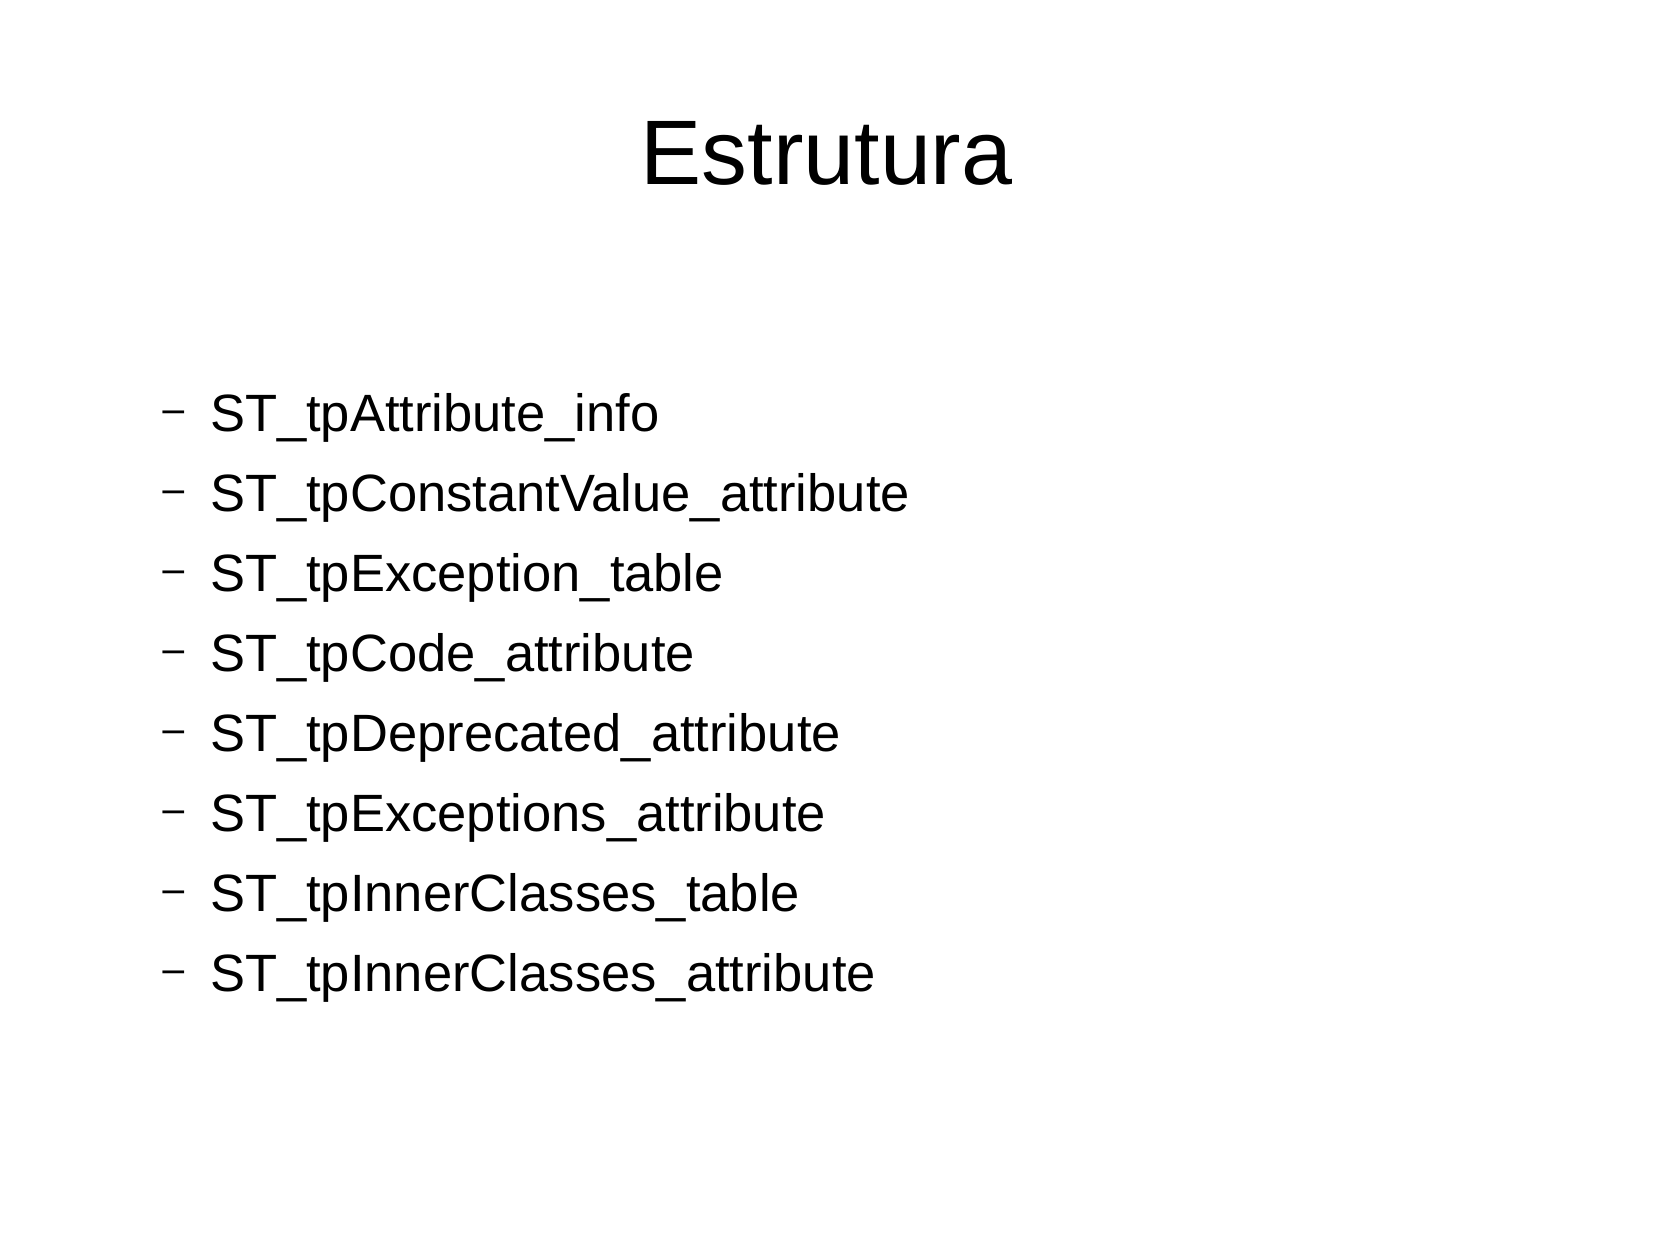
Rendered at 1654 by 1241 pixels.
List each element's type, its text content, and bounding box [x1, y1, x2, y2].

list ST_tpAttribute_info ST_tpConstantValue_attribute ST_tpException_table ST_tpCode_attribute ST_tpDeprecated_attribute ST_tpExceptions_attribute ST_tpInnerClasses_table ST_tpInnerClasses_attribute [82, 290, 1571, 1010]
title Estrutura [82, 49, 1571, 257]
